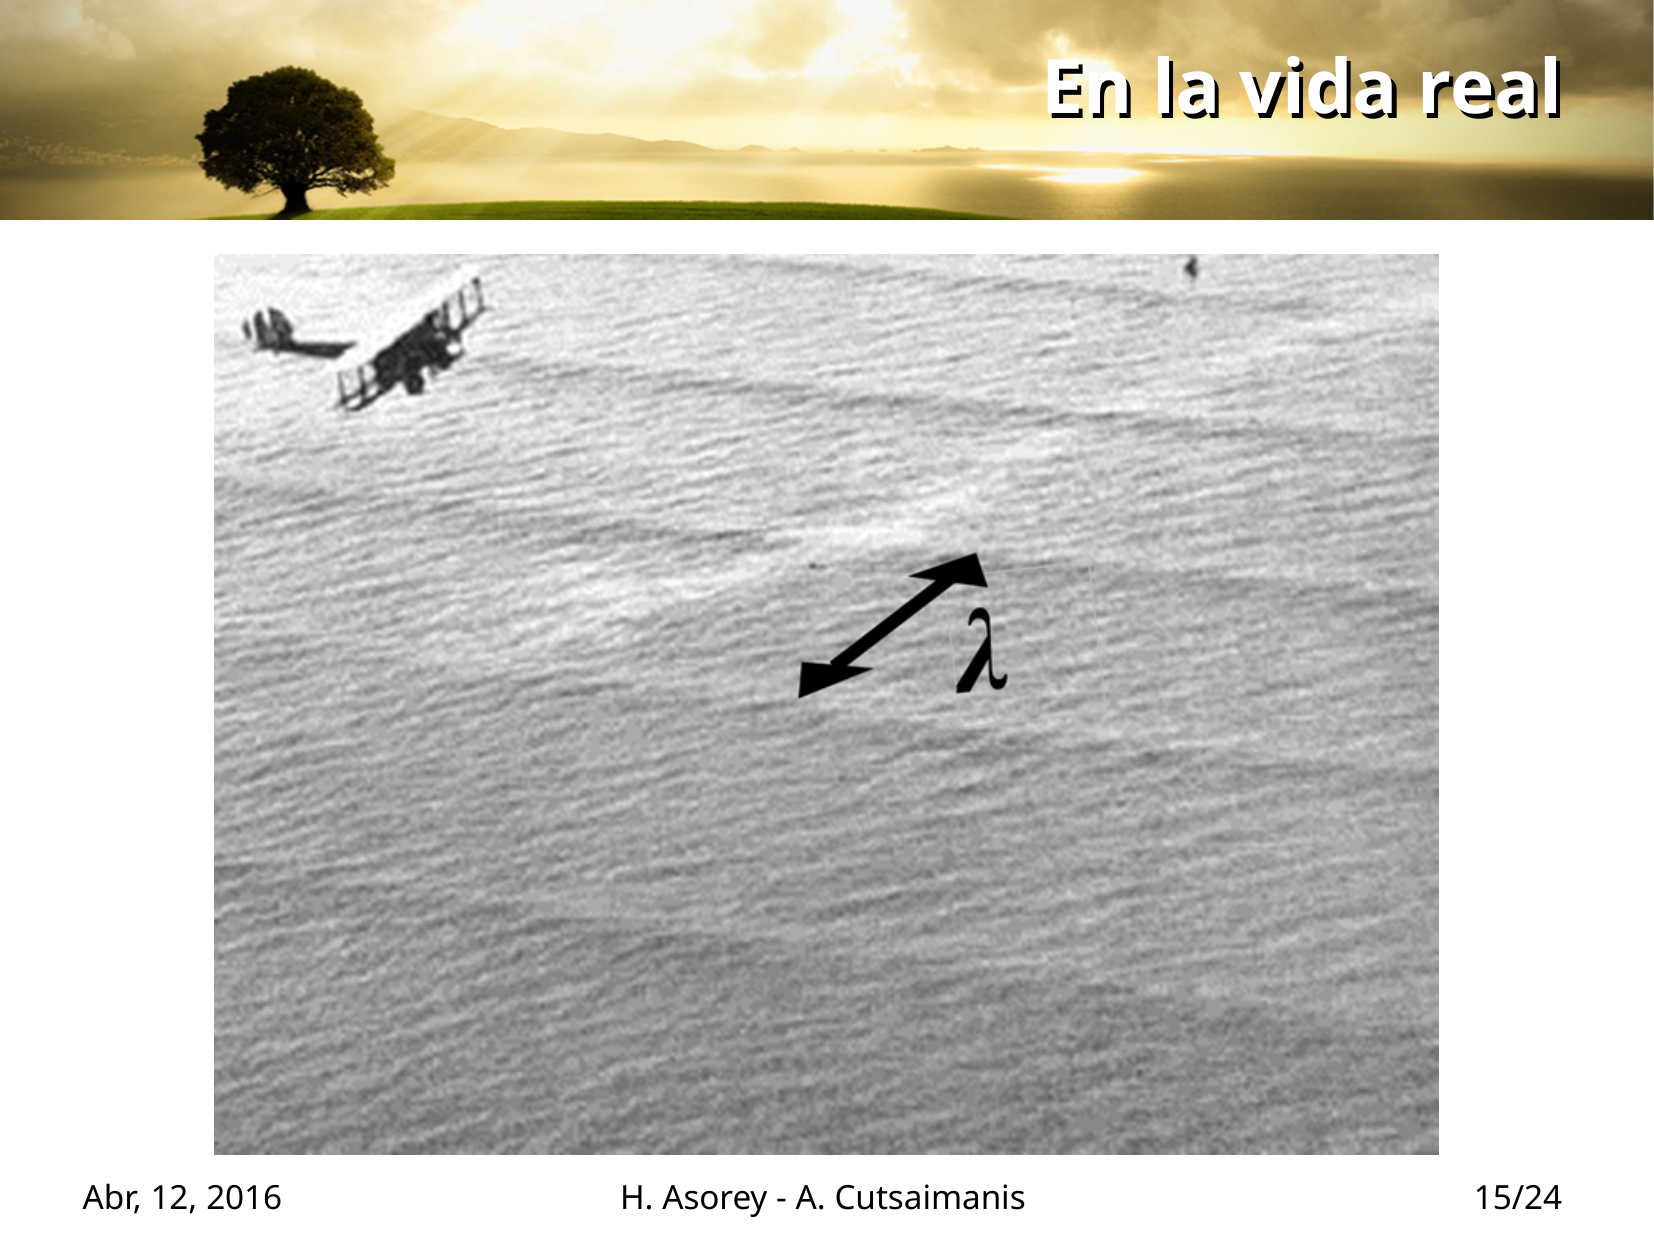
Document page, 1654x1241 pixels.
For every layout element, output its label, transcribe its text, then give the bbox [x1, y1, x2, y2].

title En la vida real [75, 19, 1564, 151]
picture [214, 254, 1439, 1156]
picture [0, 0, 1654, 220]
